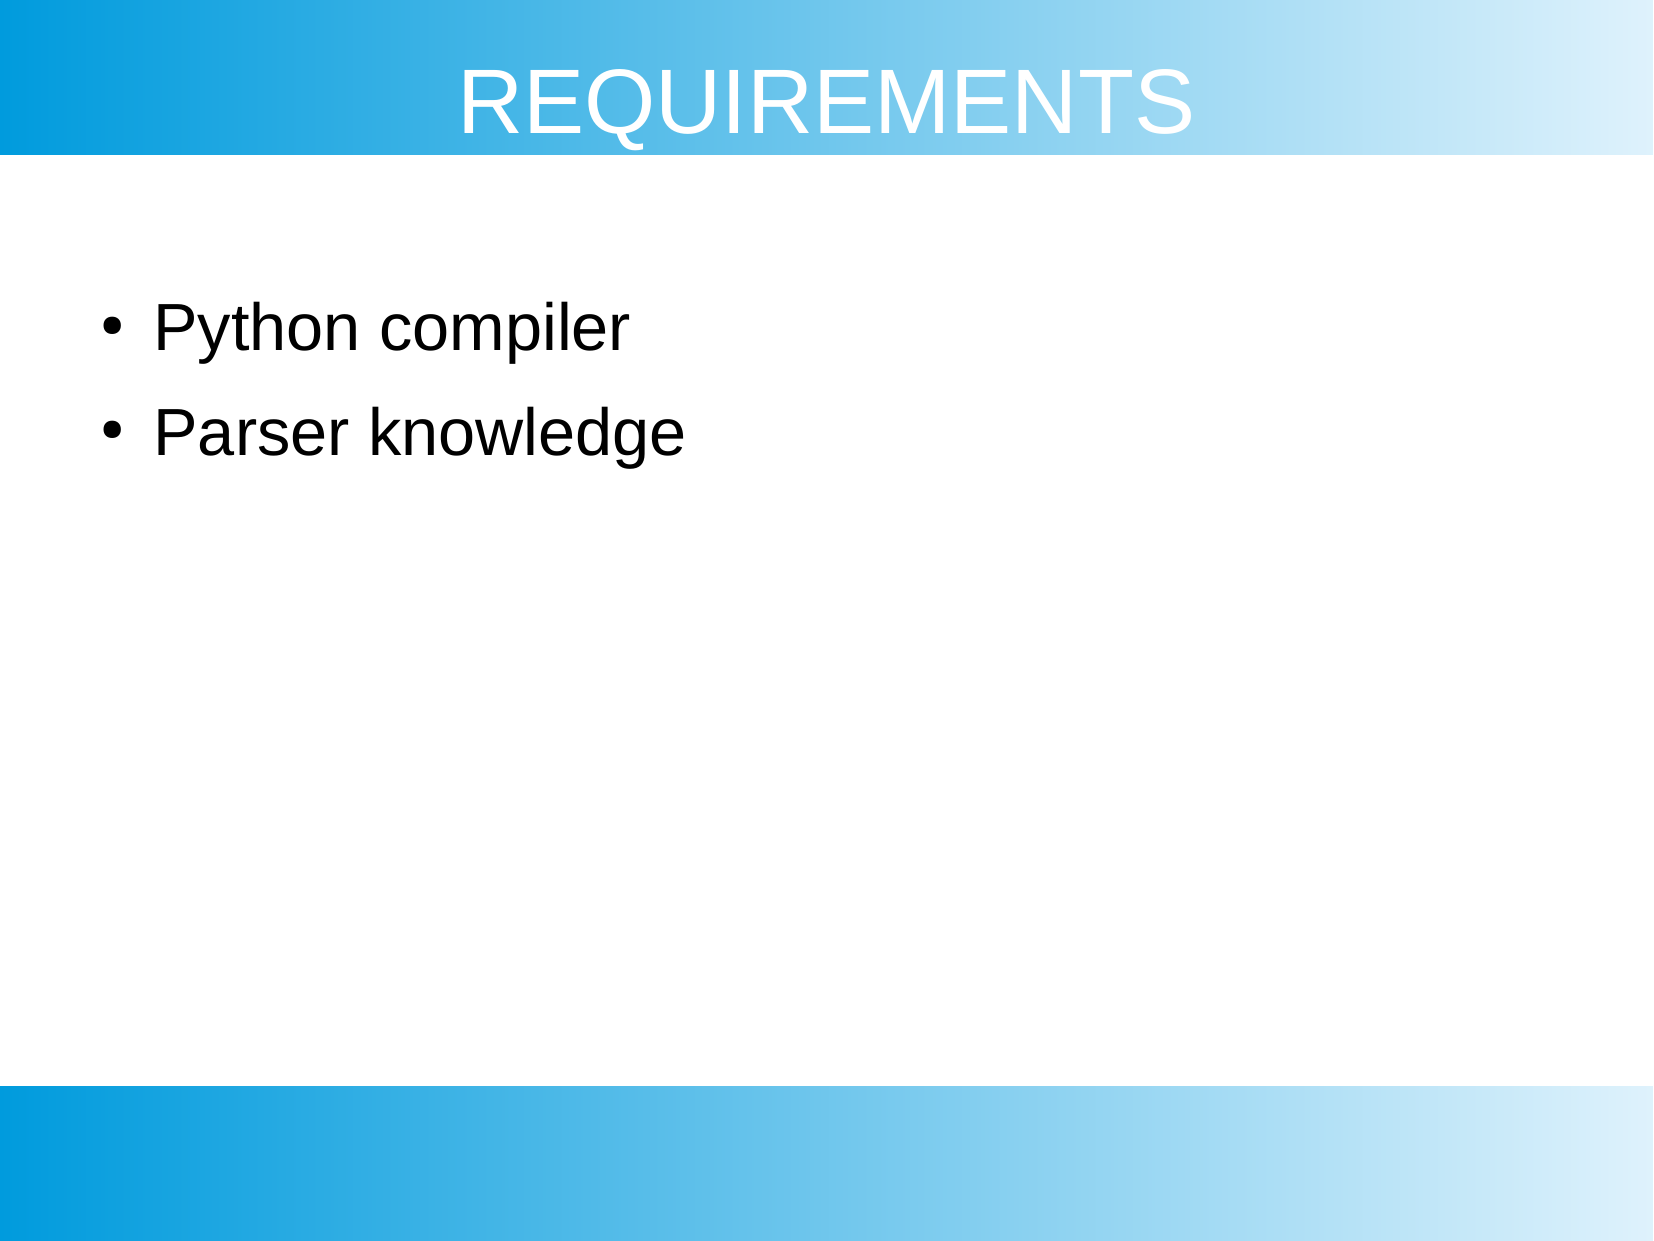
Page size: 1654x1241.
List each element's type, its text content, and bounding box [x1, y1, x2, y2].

list Python compiler Parser knowledge [82, 290, 1571, 1010]
title REQUIREMENTS [82, 49, 1571, 155]
